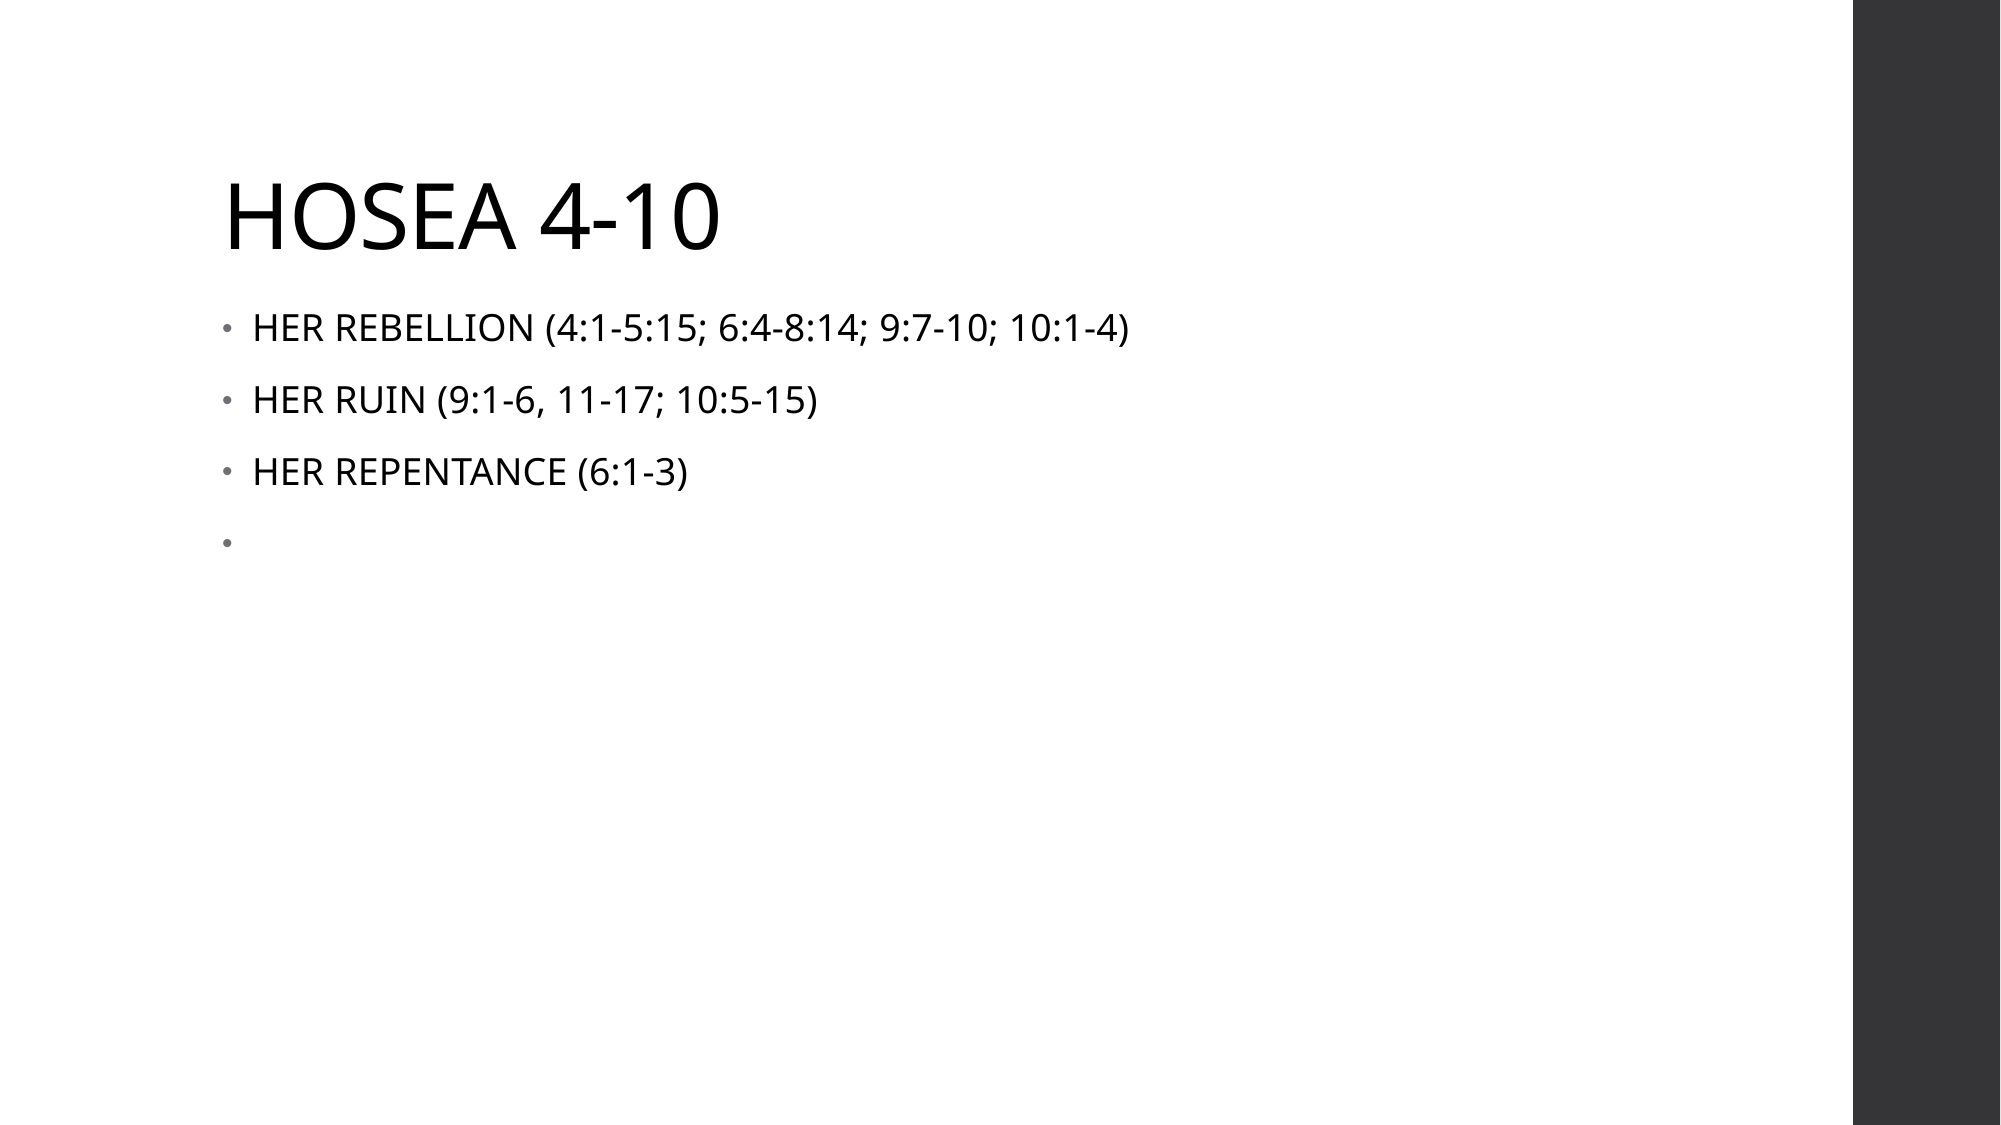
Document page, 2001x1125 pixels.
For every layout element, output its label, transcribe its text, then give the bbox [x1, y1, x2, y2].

title HOSEA 4-10 [206, 60, 1797, 278]
list HER REBELLION (4:1-5:15; 6:4-8:14; 9:7-10; 10:1-4) HER RUIN (9:1-6, 11-17; 10:5-15) HER REPENTANCE (6:1-3) [206, 299, 1617, 1014]
